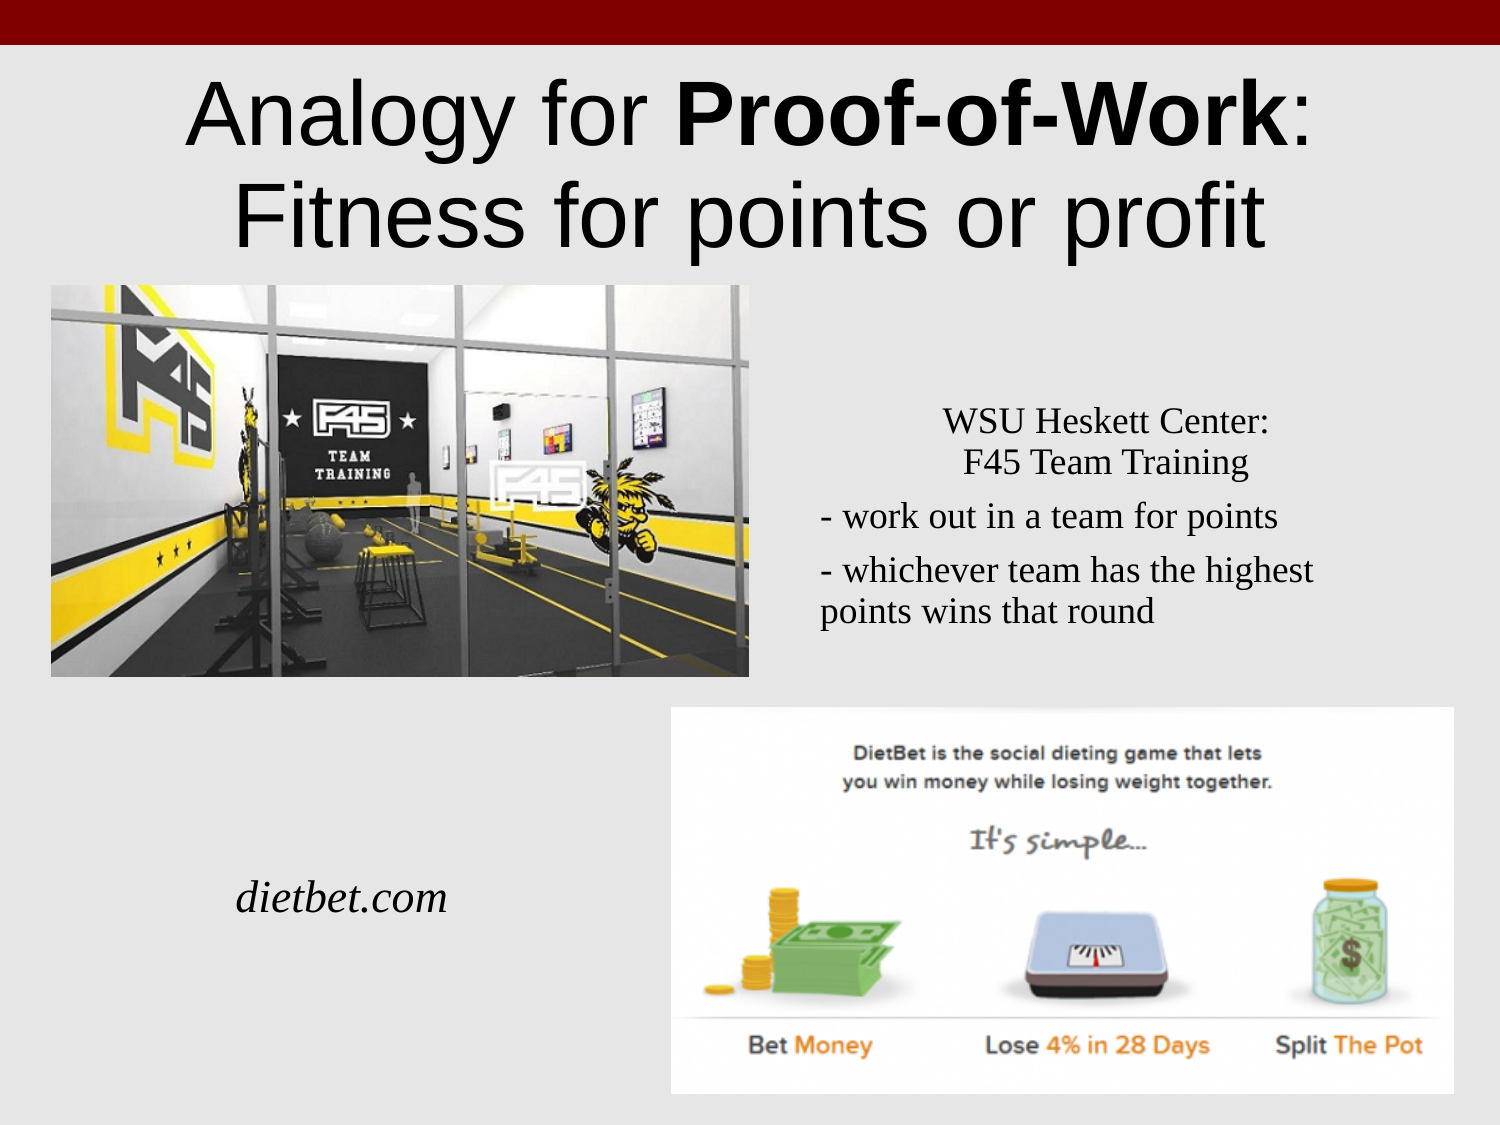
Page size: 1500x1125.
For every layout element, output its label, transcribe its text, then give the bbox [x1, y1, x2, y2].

picture [671, 707, 1454, 1094]
picture [51, 285, 749, 677]
list dietbet.com [46, 872, 637, 967]
title Analogy for Proof-of-Work: Fitness for points or profit [75, 62, 1425, 268]
list WSU Heskett Center: F45 Team Training - work out in a team for points - whichever team has the highest points wins that round [820, 399, 1393, 633]
